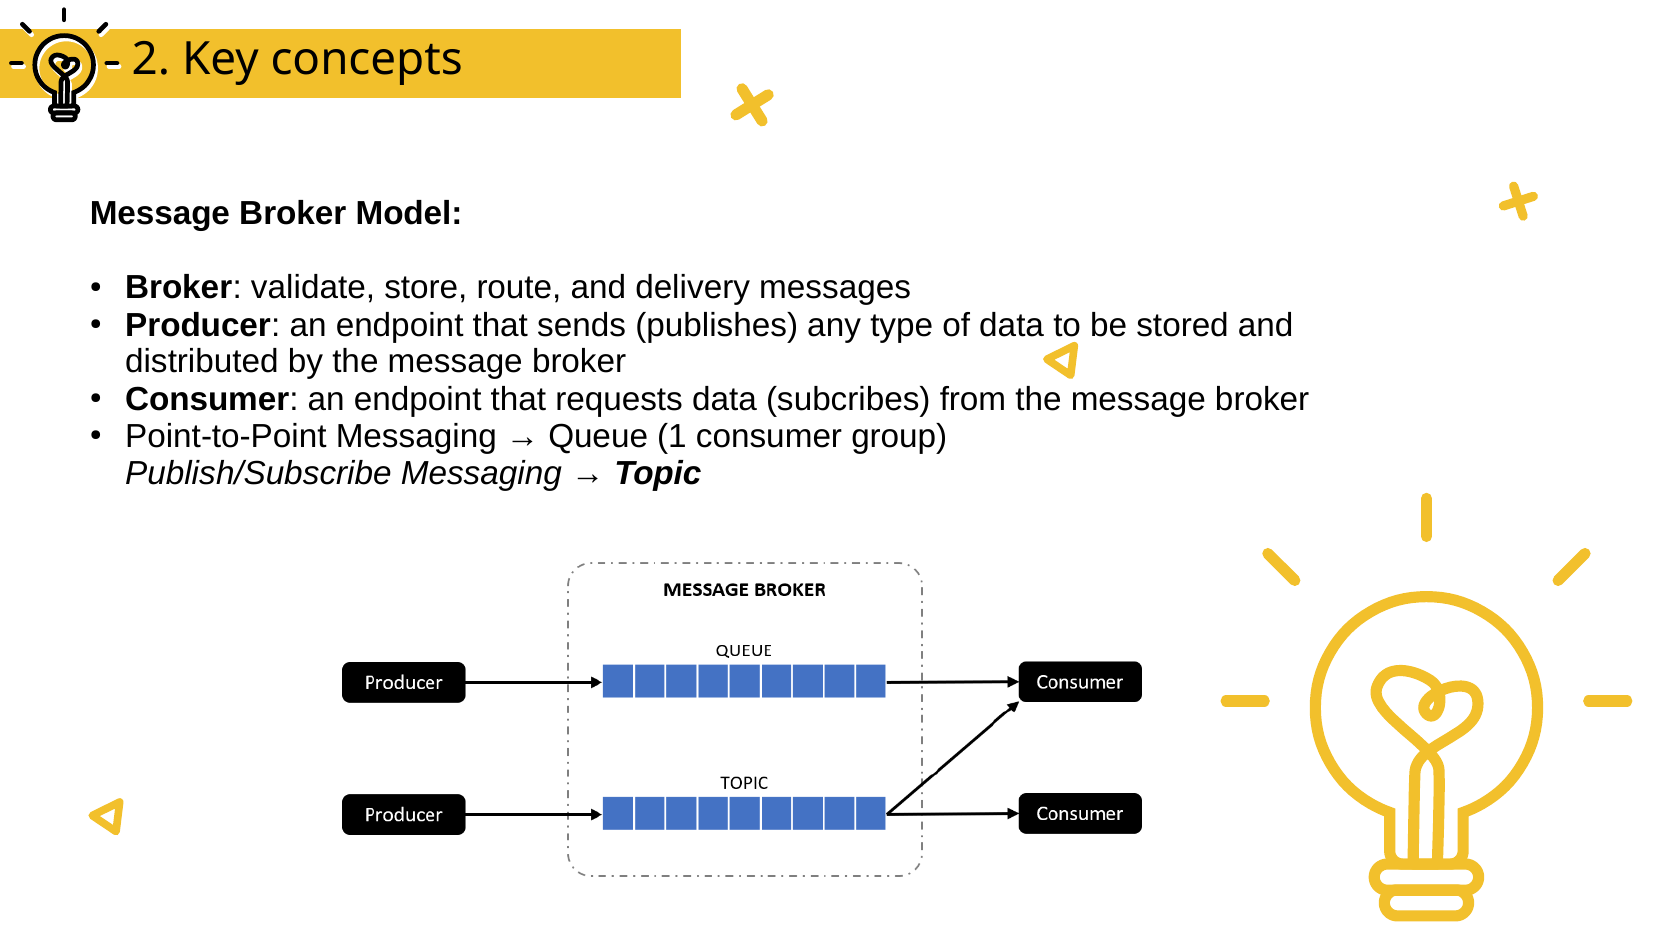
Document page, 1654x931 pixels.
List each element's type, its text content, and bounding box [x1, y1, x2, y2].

picture [316, 524, 1163, 901]
title 2. Key concepts [131, 16, 578, 97]
text_box Message Broker Model: Broker: validate, store, route, and delivery messages Producer: an endpoint that sends (publishes) any type of data to be stored and distributed by the message broker Consumer: an endpoint that requests data (subcribes) from the message broker Point-to-Point Messaging → Queue (1 consumer group) Publish/Subscribe Messaging → Topic [75, 187, 1463, 499]
